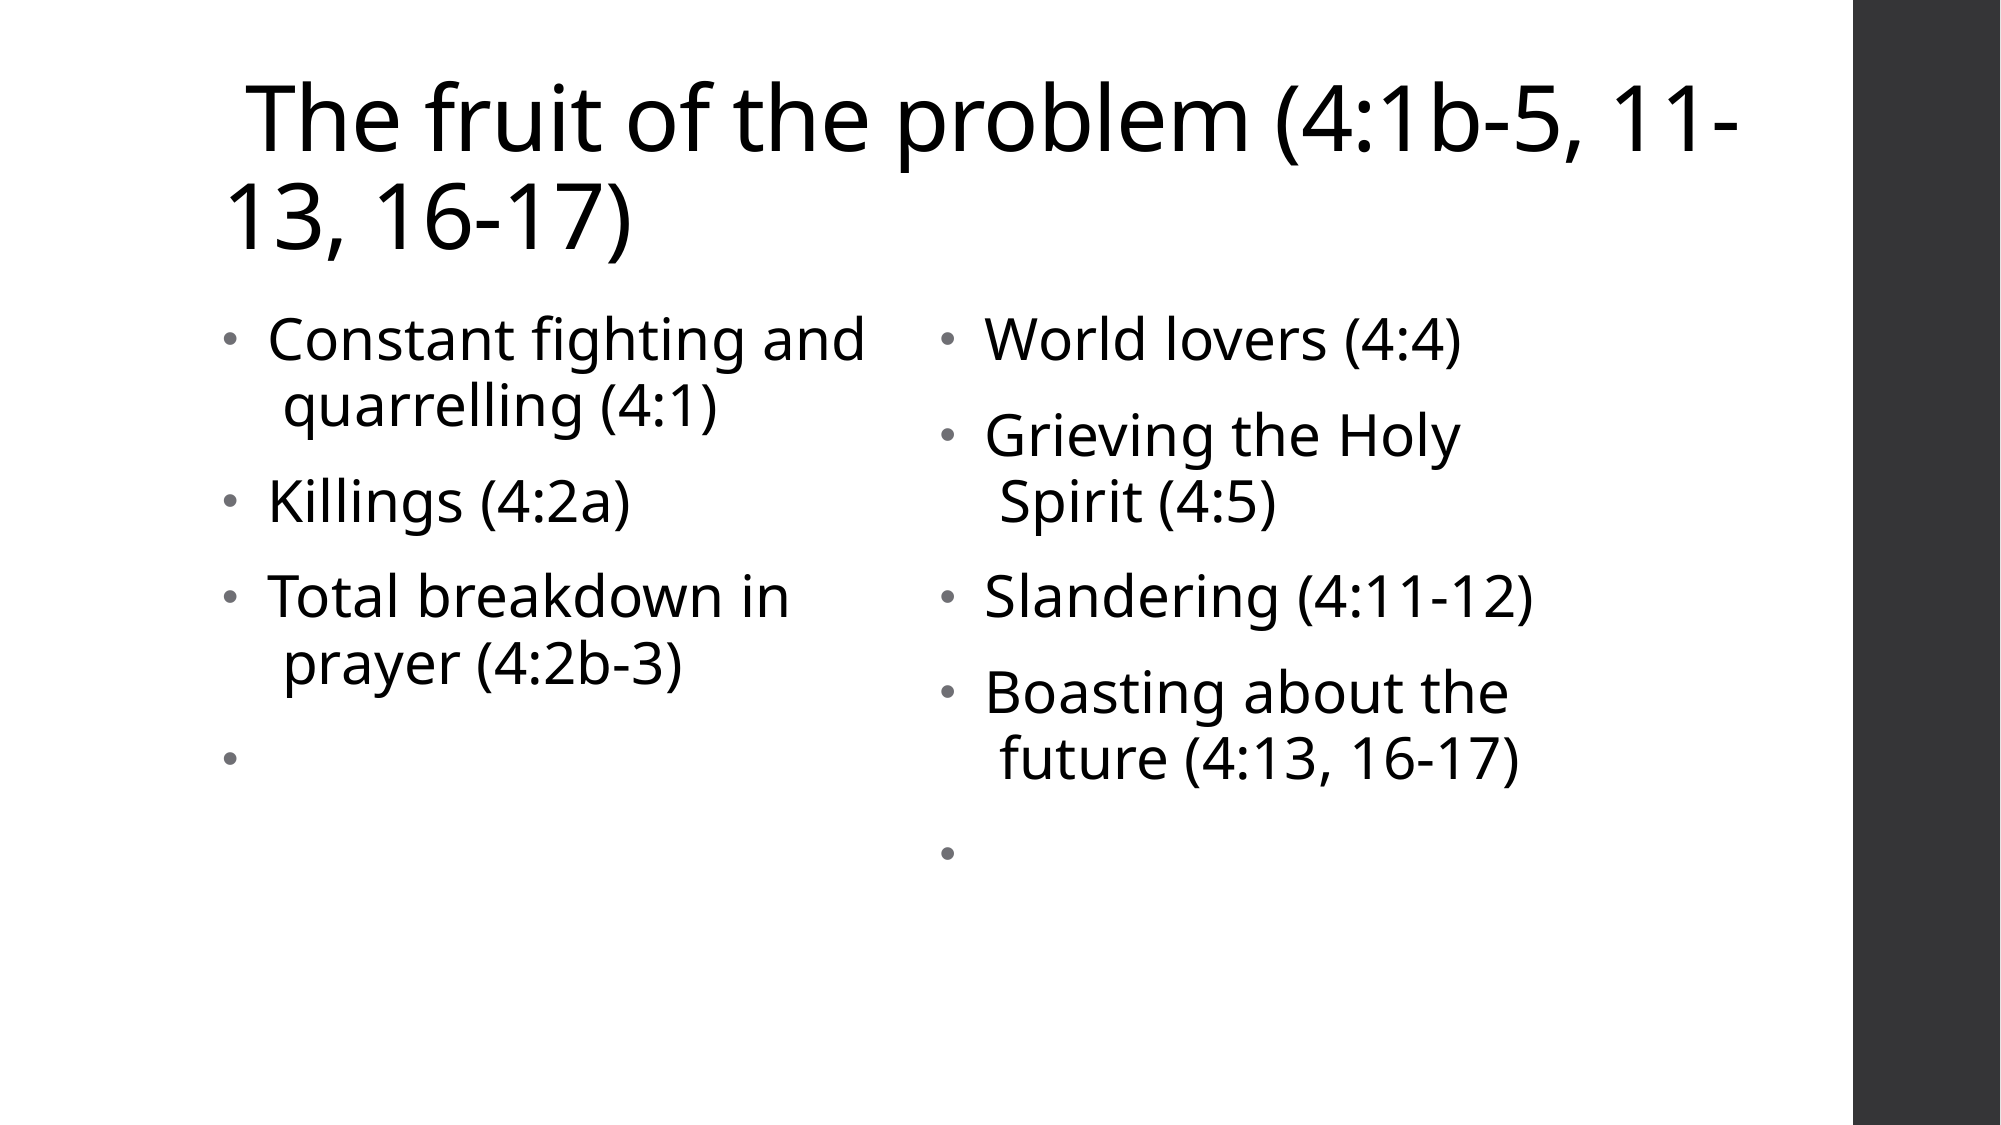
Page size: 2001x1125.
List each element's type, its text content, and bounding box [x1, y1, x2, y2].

title The fruit of the problem (4:1b-5, 11-13, 16-17) [206, 60, 1797, 278]
list Constant fighting and quarrelling (4:1) Killings (4:2a) Total breakdown in prayer (4:2b-3) [207, 299, 900, 1014]
list World lovers (4:4) Grieving the Holy Spirit (4:5) Slandering (4:11-12) Boasting about the future (4:13, 16-17) [924, 299, 1617, 1014]
